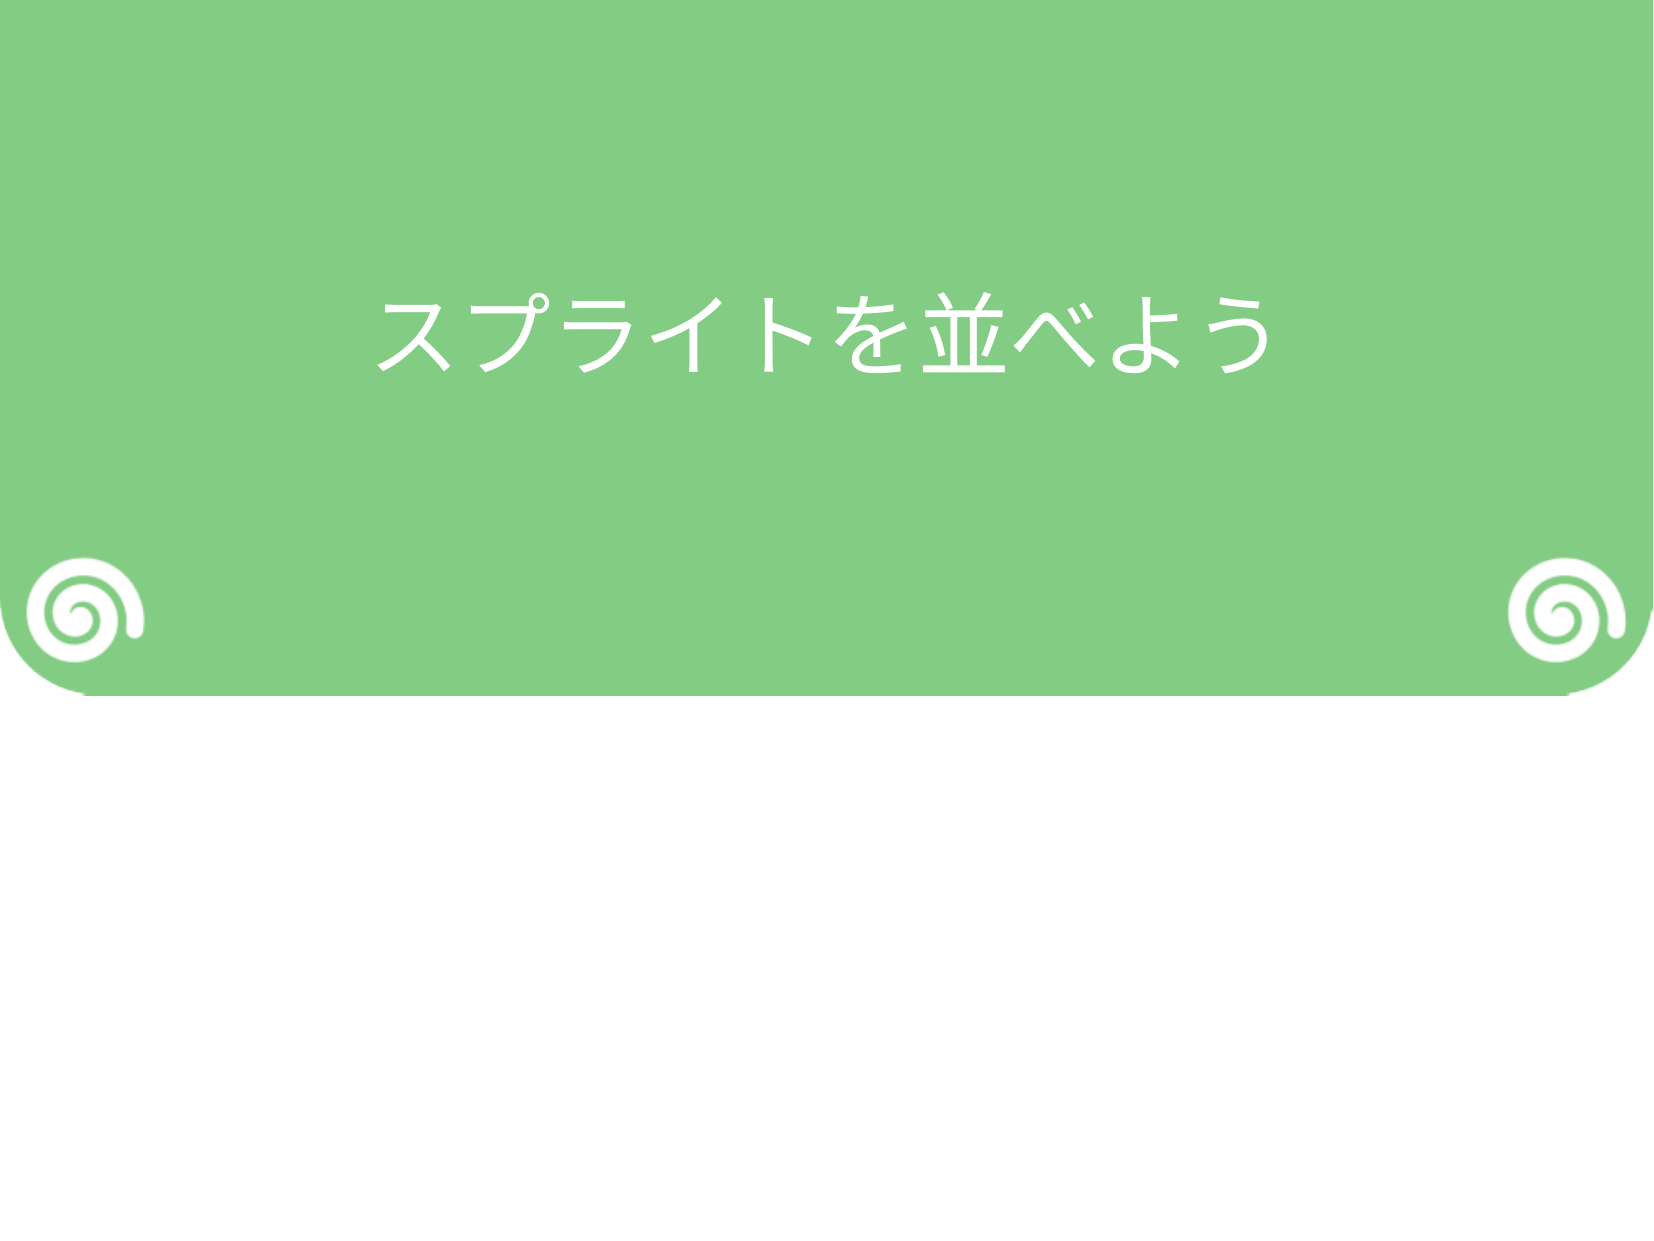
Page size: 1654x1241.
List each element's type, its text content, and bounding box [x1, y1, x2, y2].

picture [0, 0, 1654, 696]
title スプライトを並べよう [82, 226, 1571, 434]
